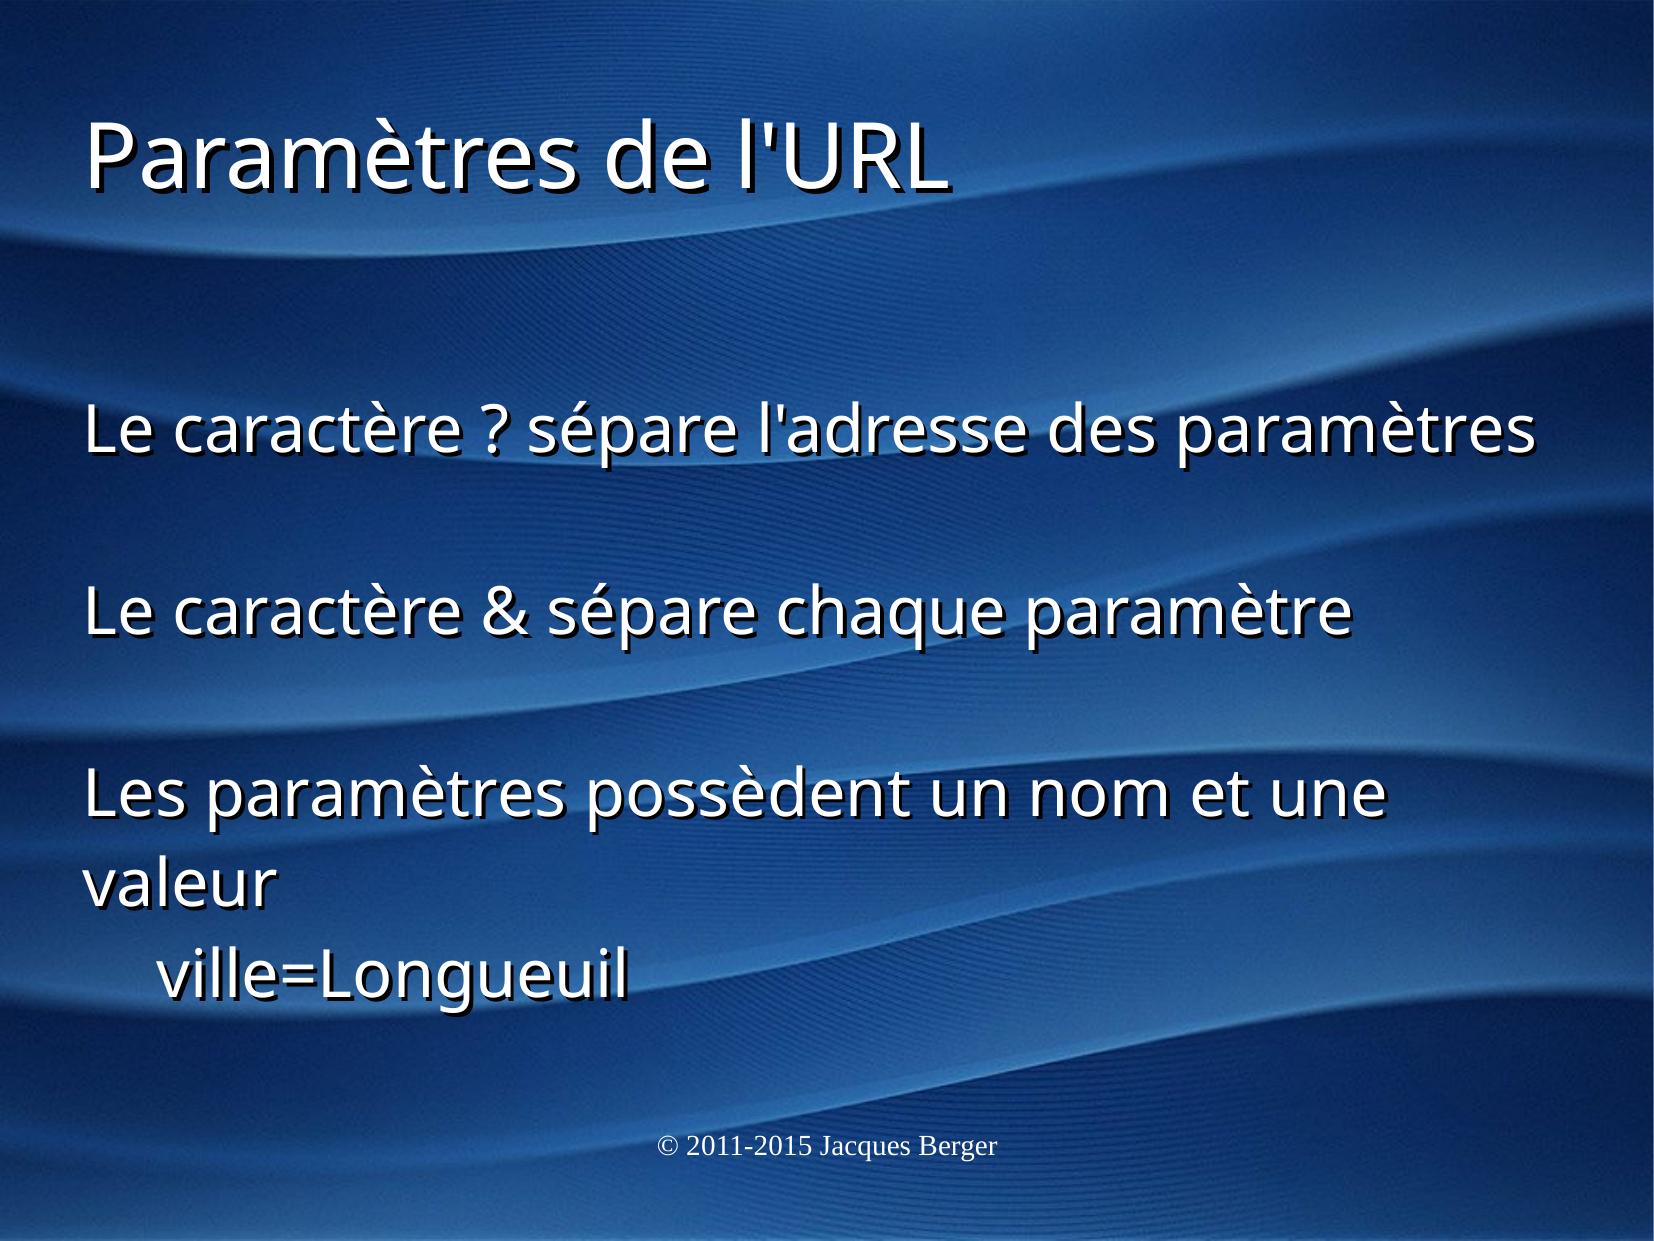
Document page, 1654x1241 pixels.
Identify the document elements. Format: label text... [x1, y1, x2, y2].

picture [0, 0, 1654, 1241]
subtitle Le caractère ? sépare l'adresse des paramètres Le caractère & sépare chaque paramètre Les paramètres possèdent un nom et une valeur ville=Longueuil [82, 297, 1571, 1102]
title Paramètres de l'URL [82, 56, 1571, 250]
